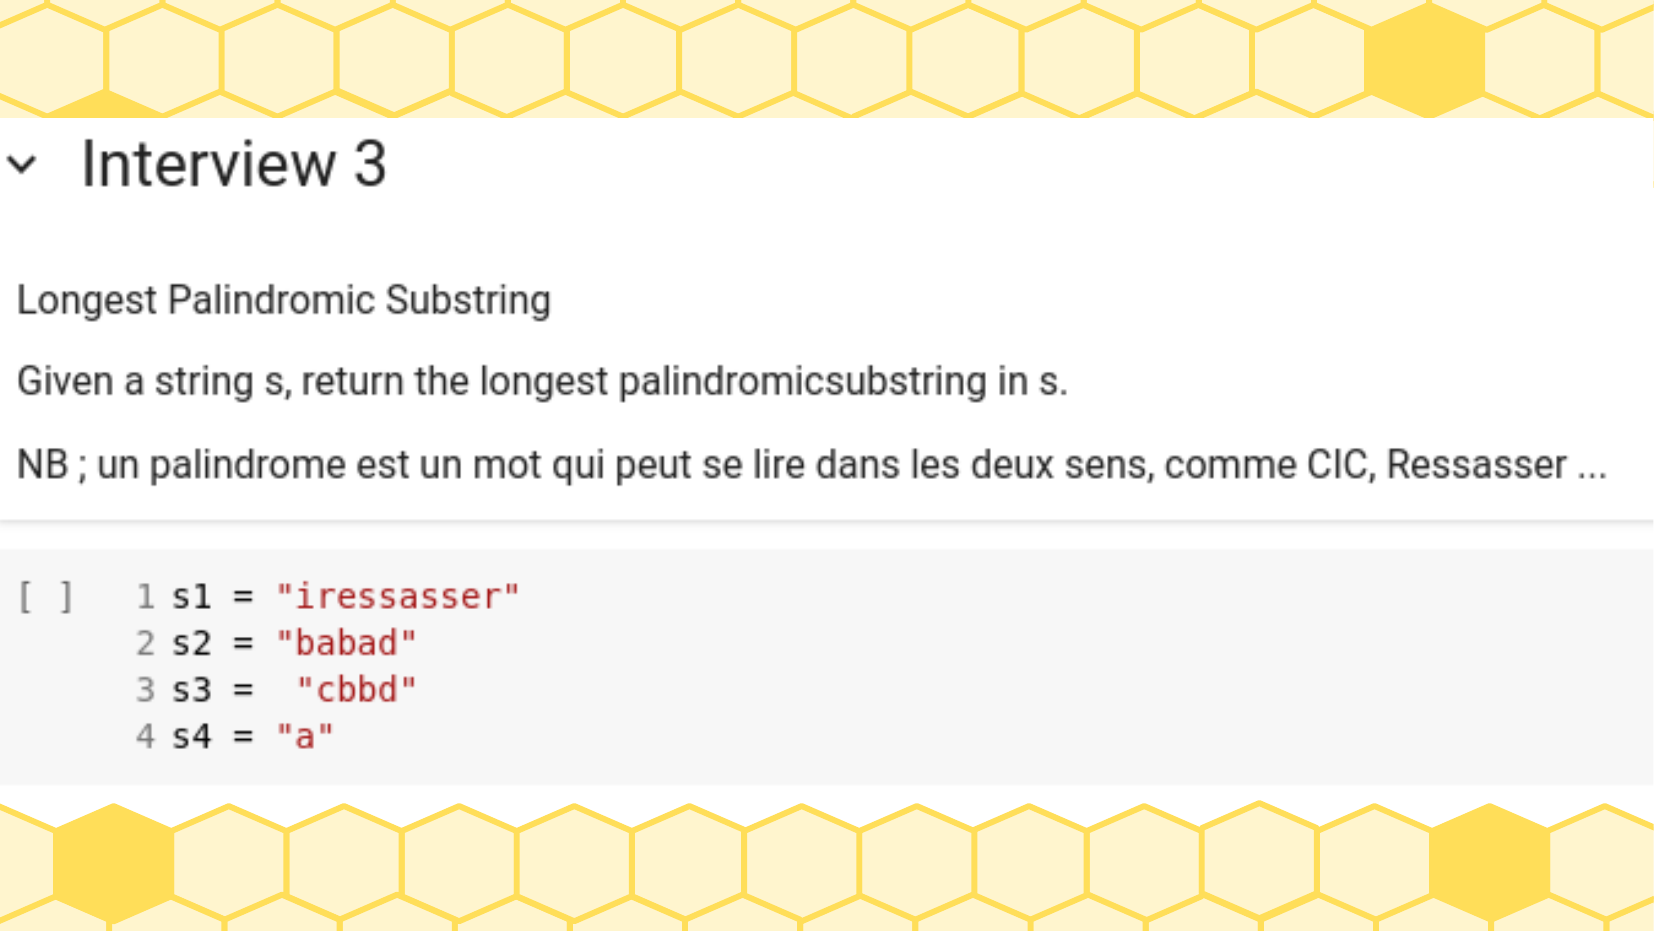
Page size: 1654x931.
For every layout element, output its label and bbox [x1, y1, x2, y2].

picture [0, 118, 1654, 798]
